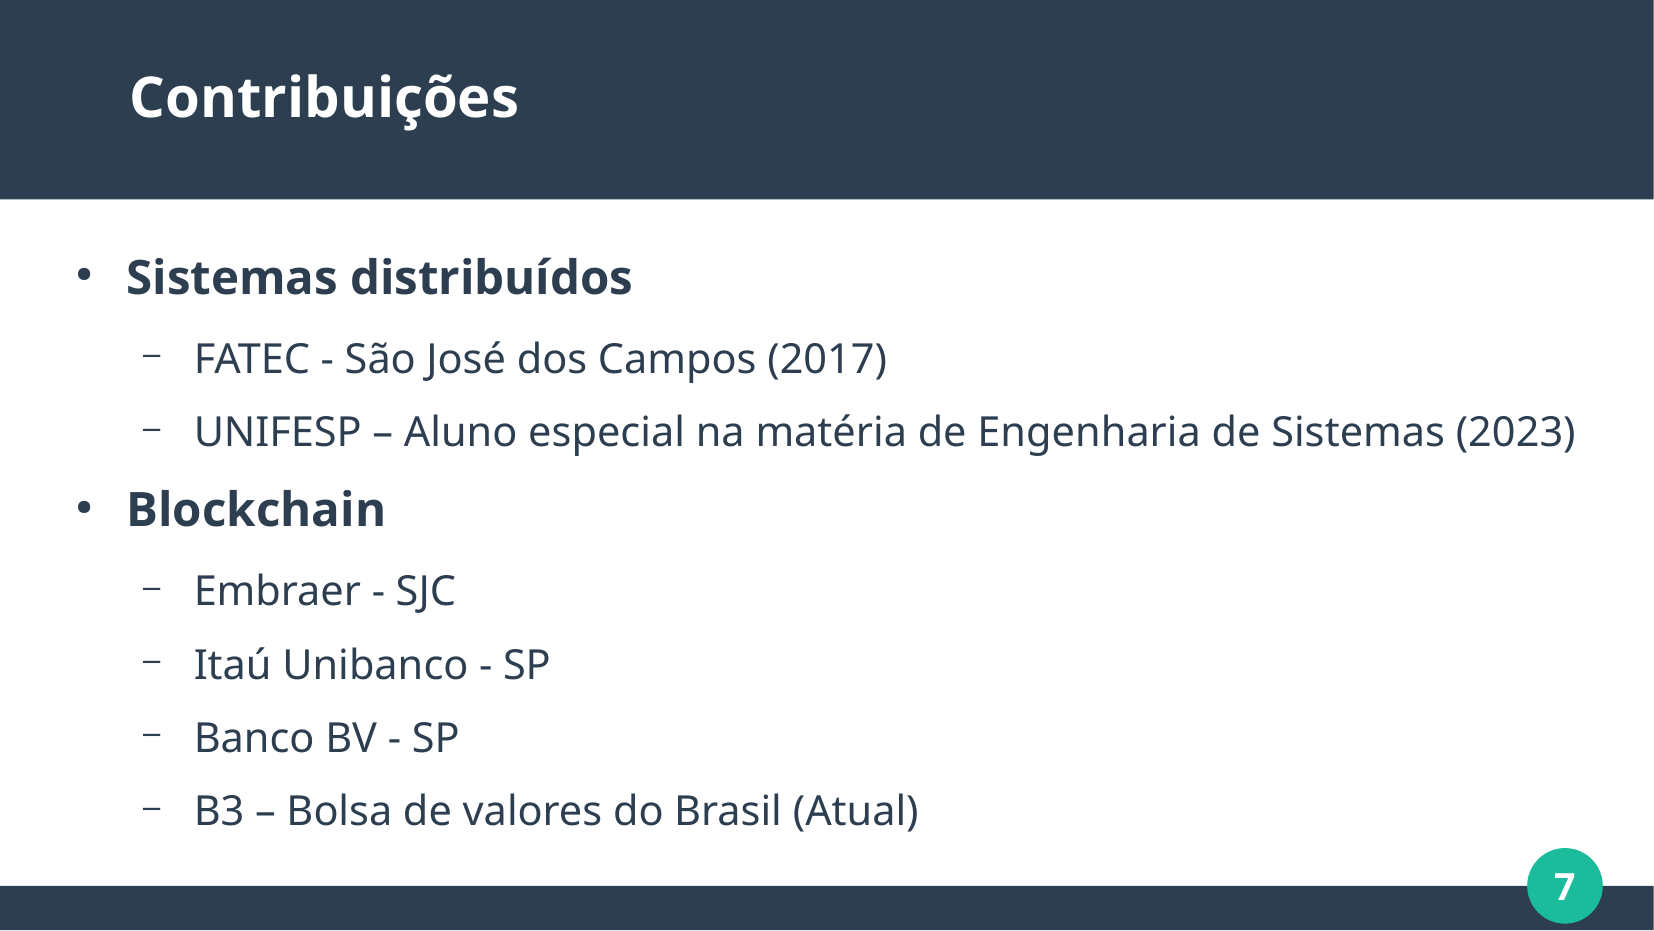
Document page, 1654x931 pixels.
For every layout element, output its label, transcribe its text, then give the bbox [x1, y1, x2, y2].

title Contribuições [59, 37, 1595, 156]
list Sistemas distribuídos FATEC - São José dos Campos (2017) UNIFESP – Aluno especial na matéria de Engenharia de Sistemas (2023) Blockchain Embraer - SJC Itaú Unibanco - SP Banco BV - SP B3 – Bolsa de valores do Brasil (Atual) [59, 243, 1595, 864]
